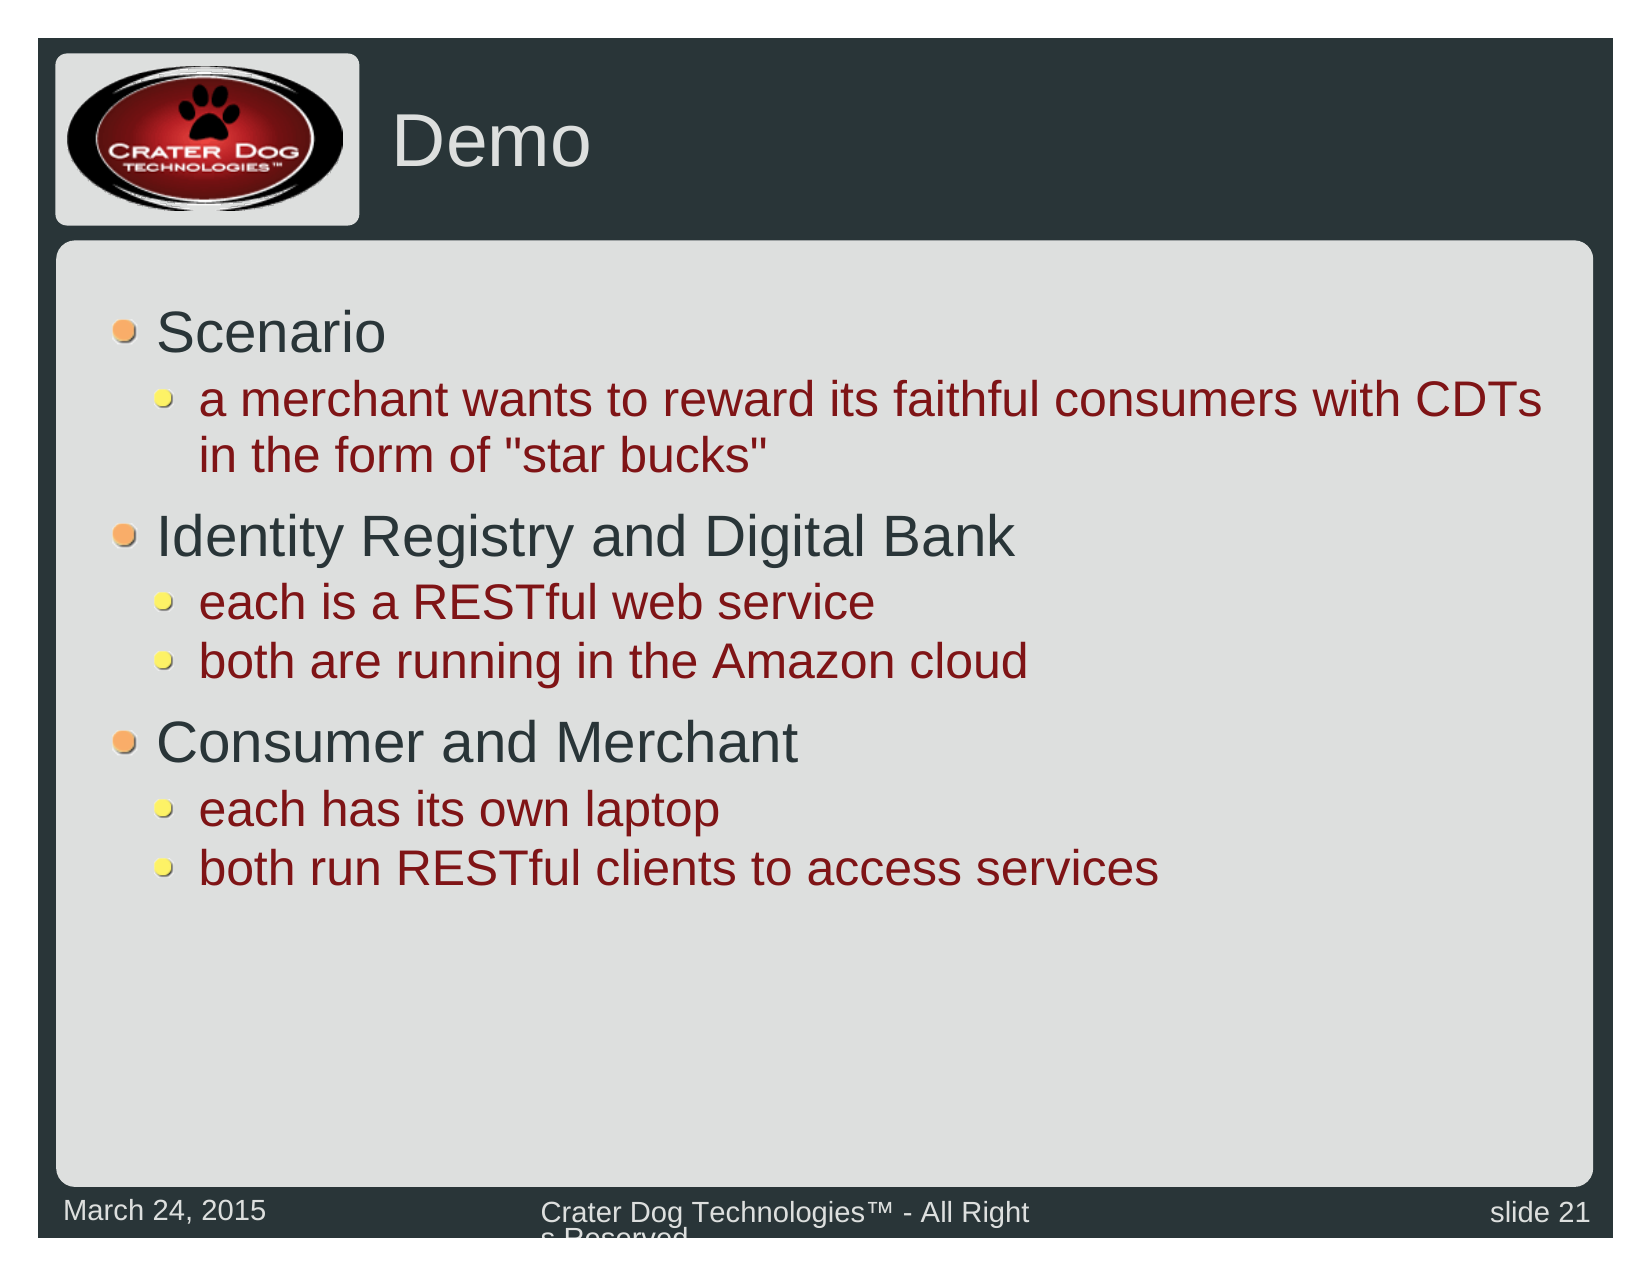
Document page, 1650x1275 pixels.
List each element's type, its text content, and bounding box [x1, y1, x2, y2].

list Scenario a merchant wants to reward its faithful consumers with CDTs in the form of "star bucks" Identity Registry and Digital Bank each is a RESTful web service both are running in the Amazon cloud Consumer and Merchant each has its own laptop both run RESTful clients to access services [77, 299, 1557, 1163]
picture [67, 66, 343, 211]
title Demo [391, 55, 1572, 224]
